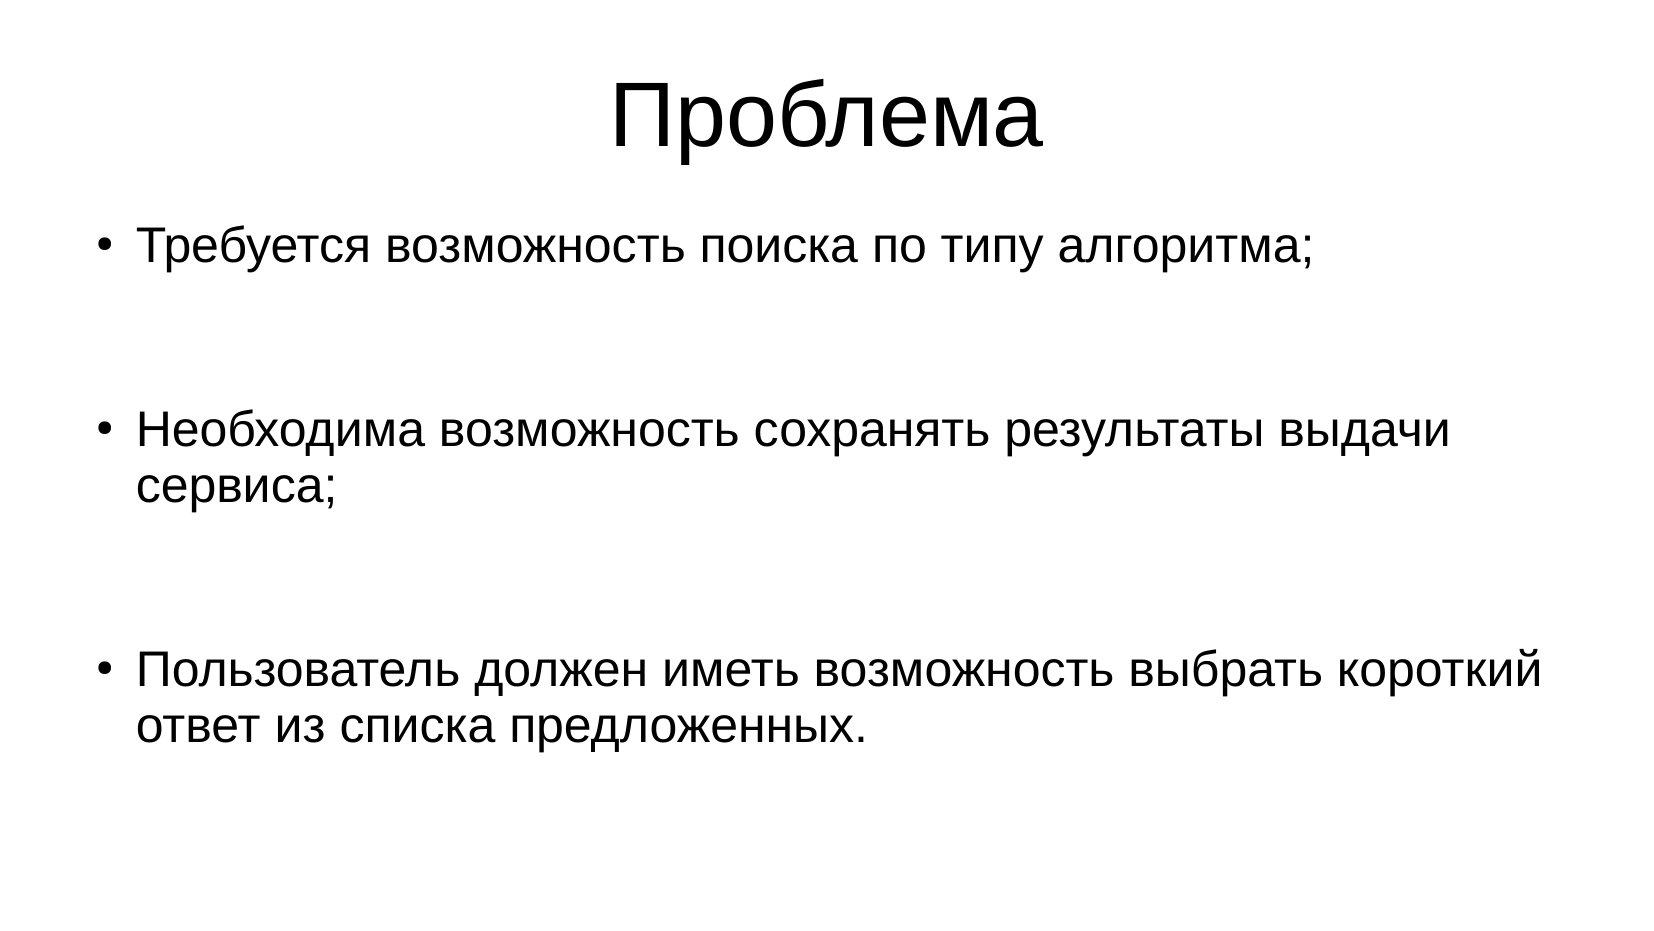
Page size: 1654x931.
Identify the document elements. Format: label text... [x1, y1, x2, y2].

title Проблема [82, 37, 1571, 193]
list Требуется возможность поиска по типу алгоритма; Необходима возможность сохранять результаты выдачи сервиса; Пользователь должен иметь возможность выбрать короткий ответ из списка предложенных. [82, 217, 1571, 758]
